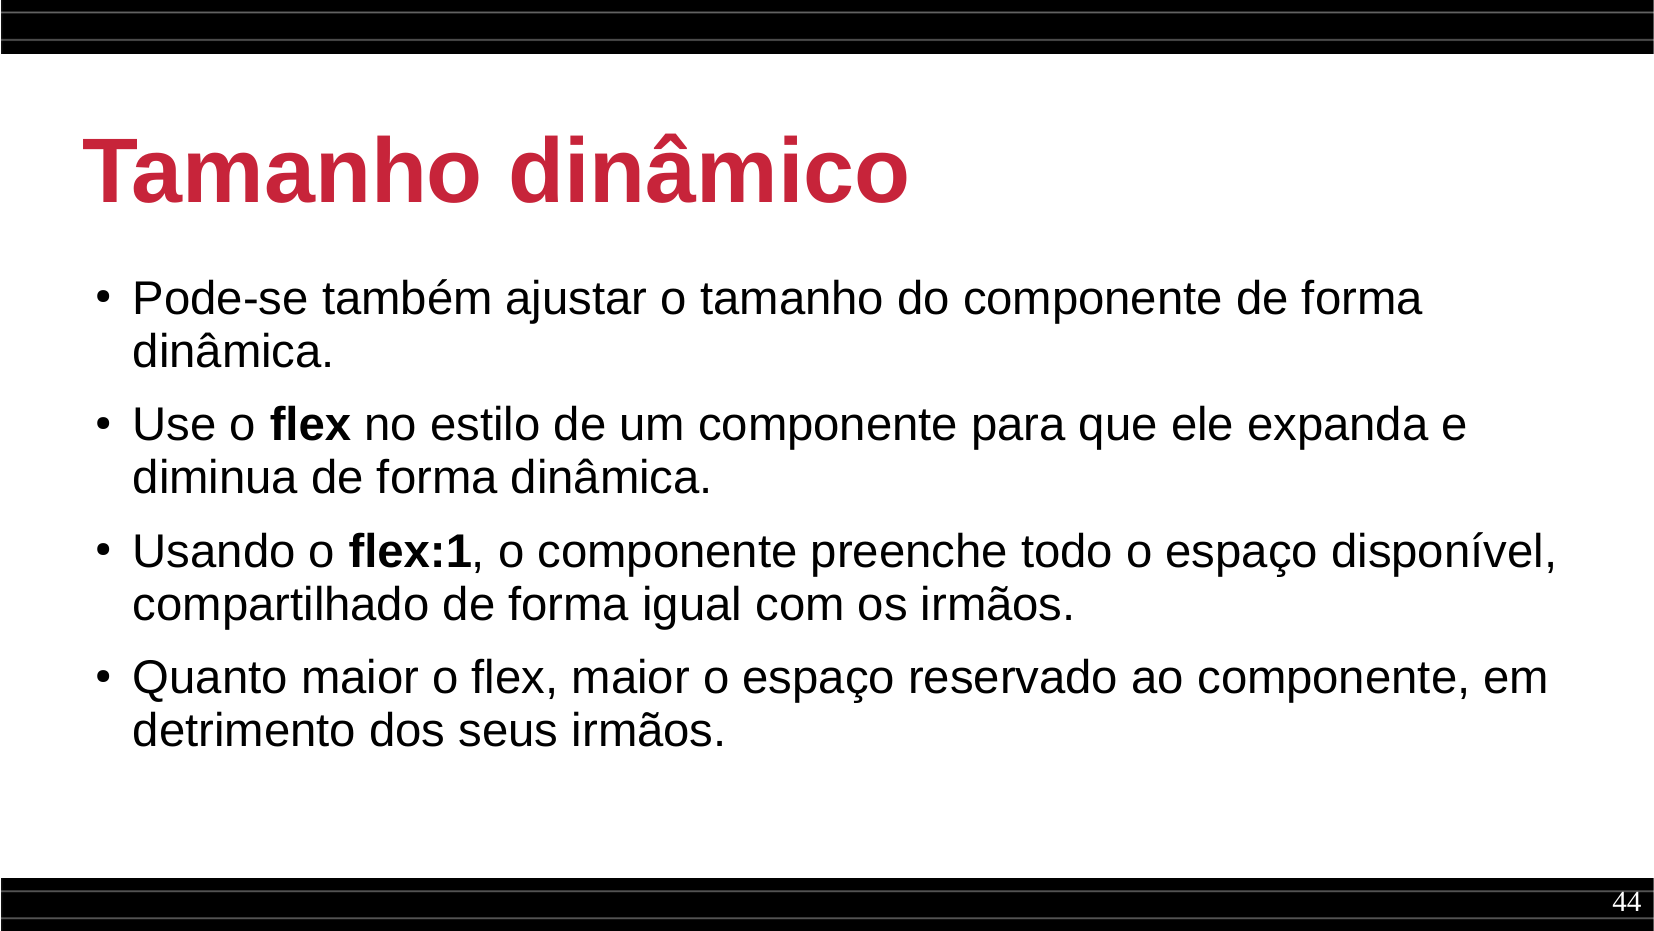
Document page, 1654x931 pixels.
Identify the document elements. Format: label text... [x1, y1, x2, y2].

picture [1, 0, 1654, 54]
picture [1, 878, 1654, 931]
list Pode-se também ajustar o tamanho do componente de forma dinâmica. Use o flex no estilo de um componente para que ele expanda e diminua de forma dinâmica. Usando o flex:1, o componente preenche todo o espaço disponível, compartilhado de forma igual com os irmãos. Quanto maior o flex, maior o espaço reservado ao componente, em detrimento dos seus irmãos. [82, 271, 1571, 758]
title Tamanho dinâmico [82, 92, 1571, 249]
